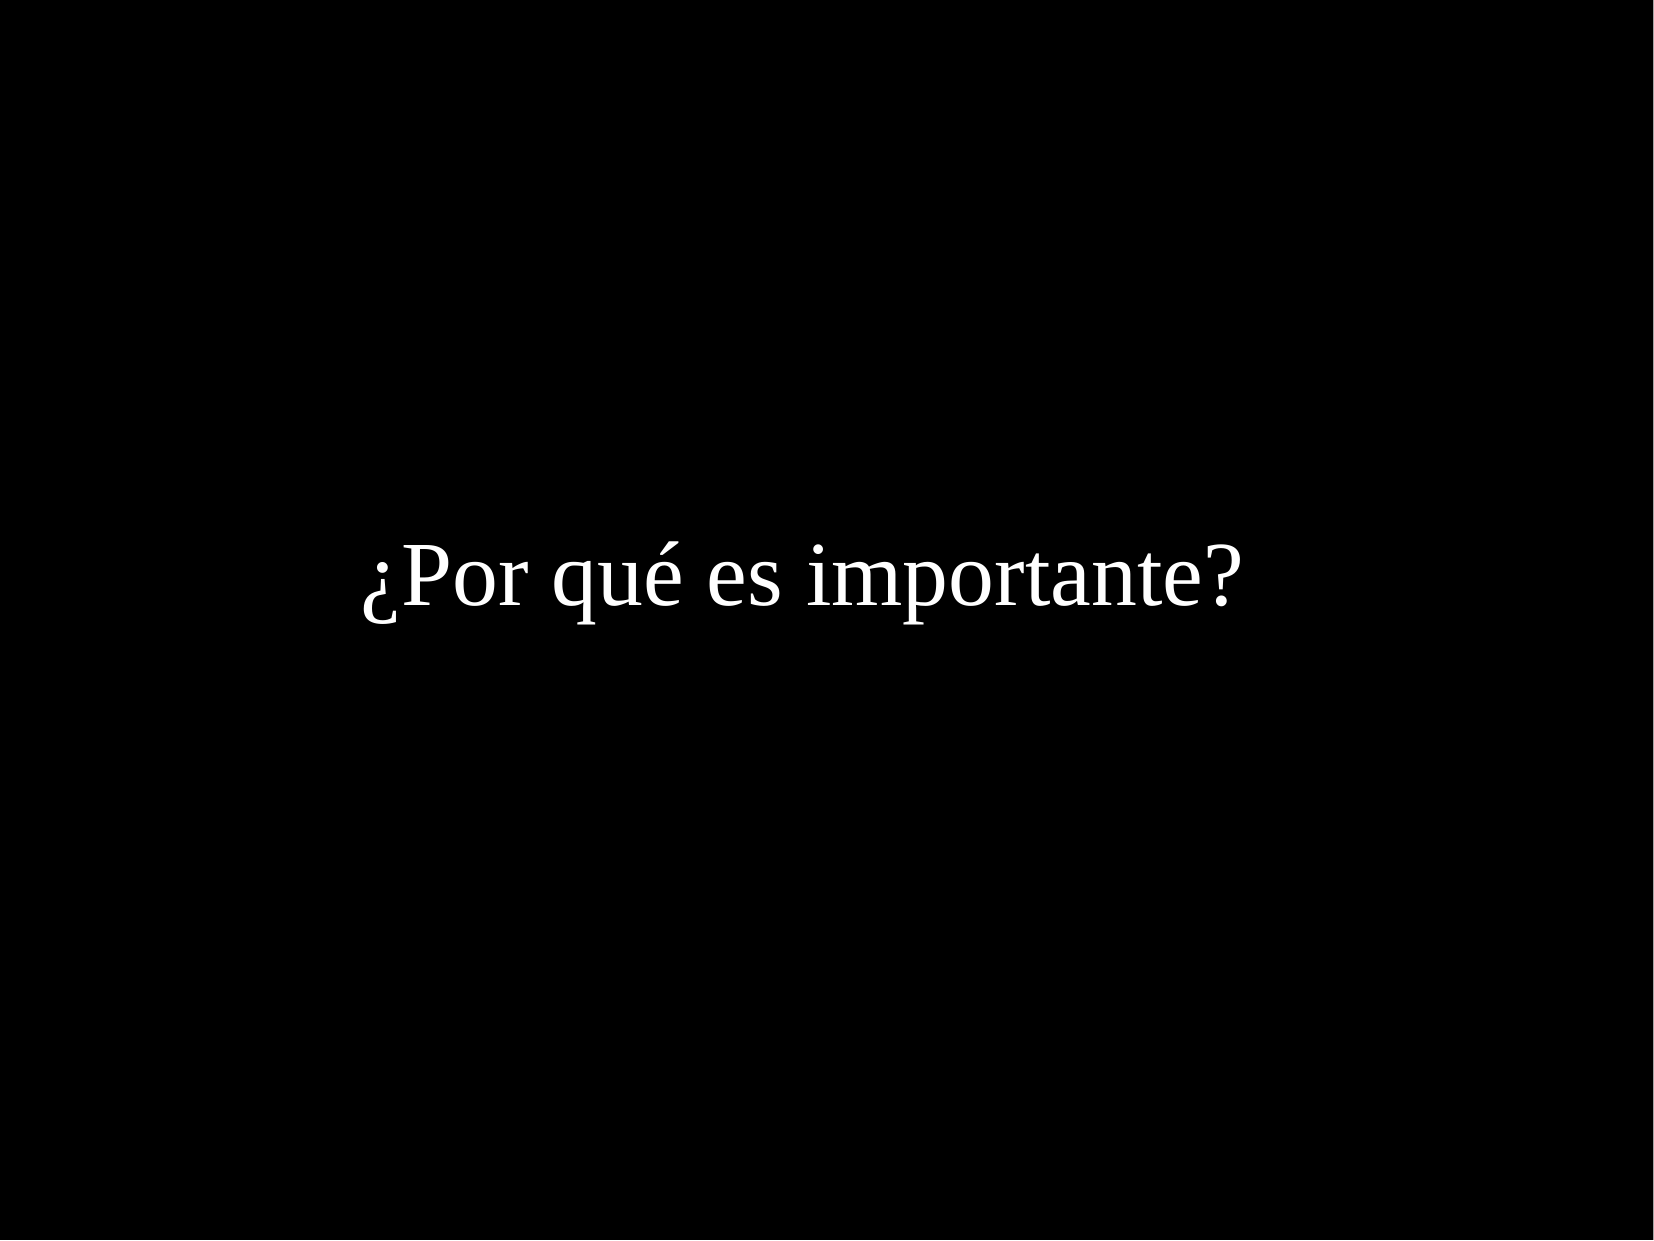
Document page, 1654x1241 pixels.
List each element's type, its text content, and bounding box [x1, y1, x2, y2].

subtitle ¿Por qué es importante? [59, 94, 1548, 1055]
